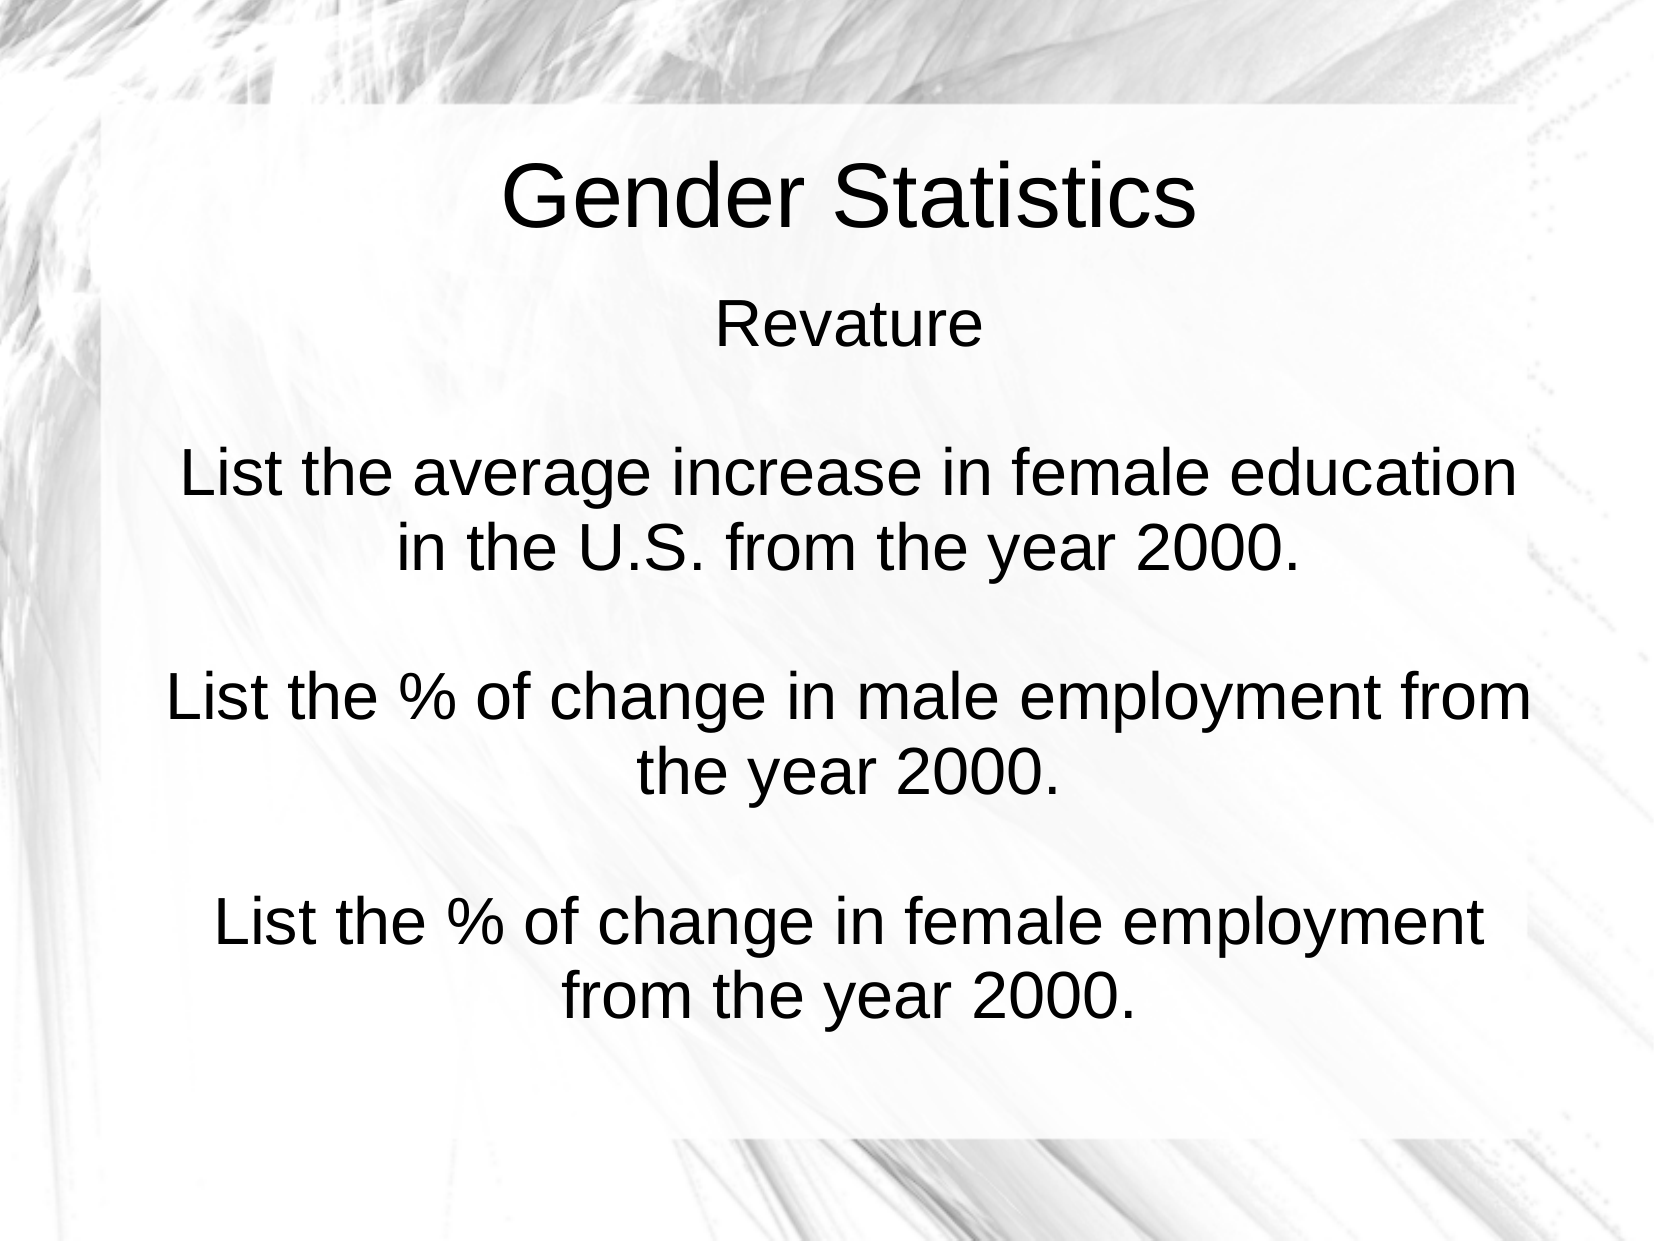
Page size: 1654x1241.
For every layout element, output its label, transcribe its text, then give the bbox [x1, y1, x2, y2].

title Gender Statistics [118, 112, 1506, 281]
picture [0, 0, 1654, 1241]
subtitle Revature List the average increase in female education in the U.S. from the year 2000. List the % of change in male employment from the year 2000. List the % of change in female employment from the year 2000. [154, 268, 1546, 1051]
